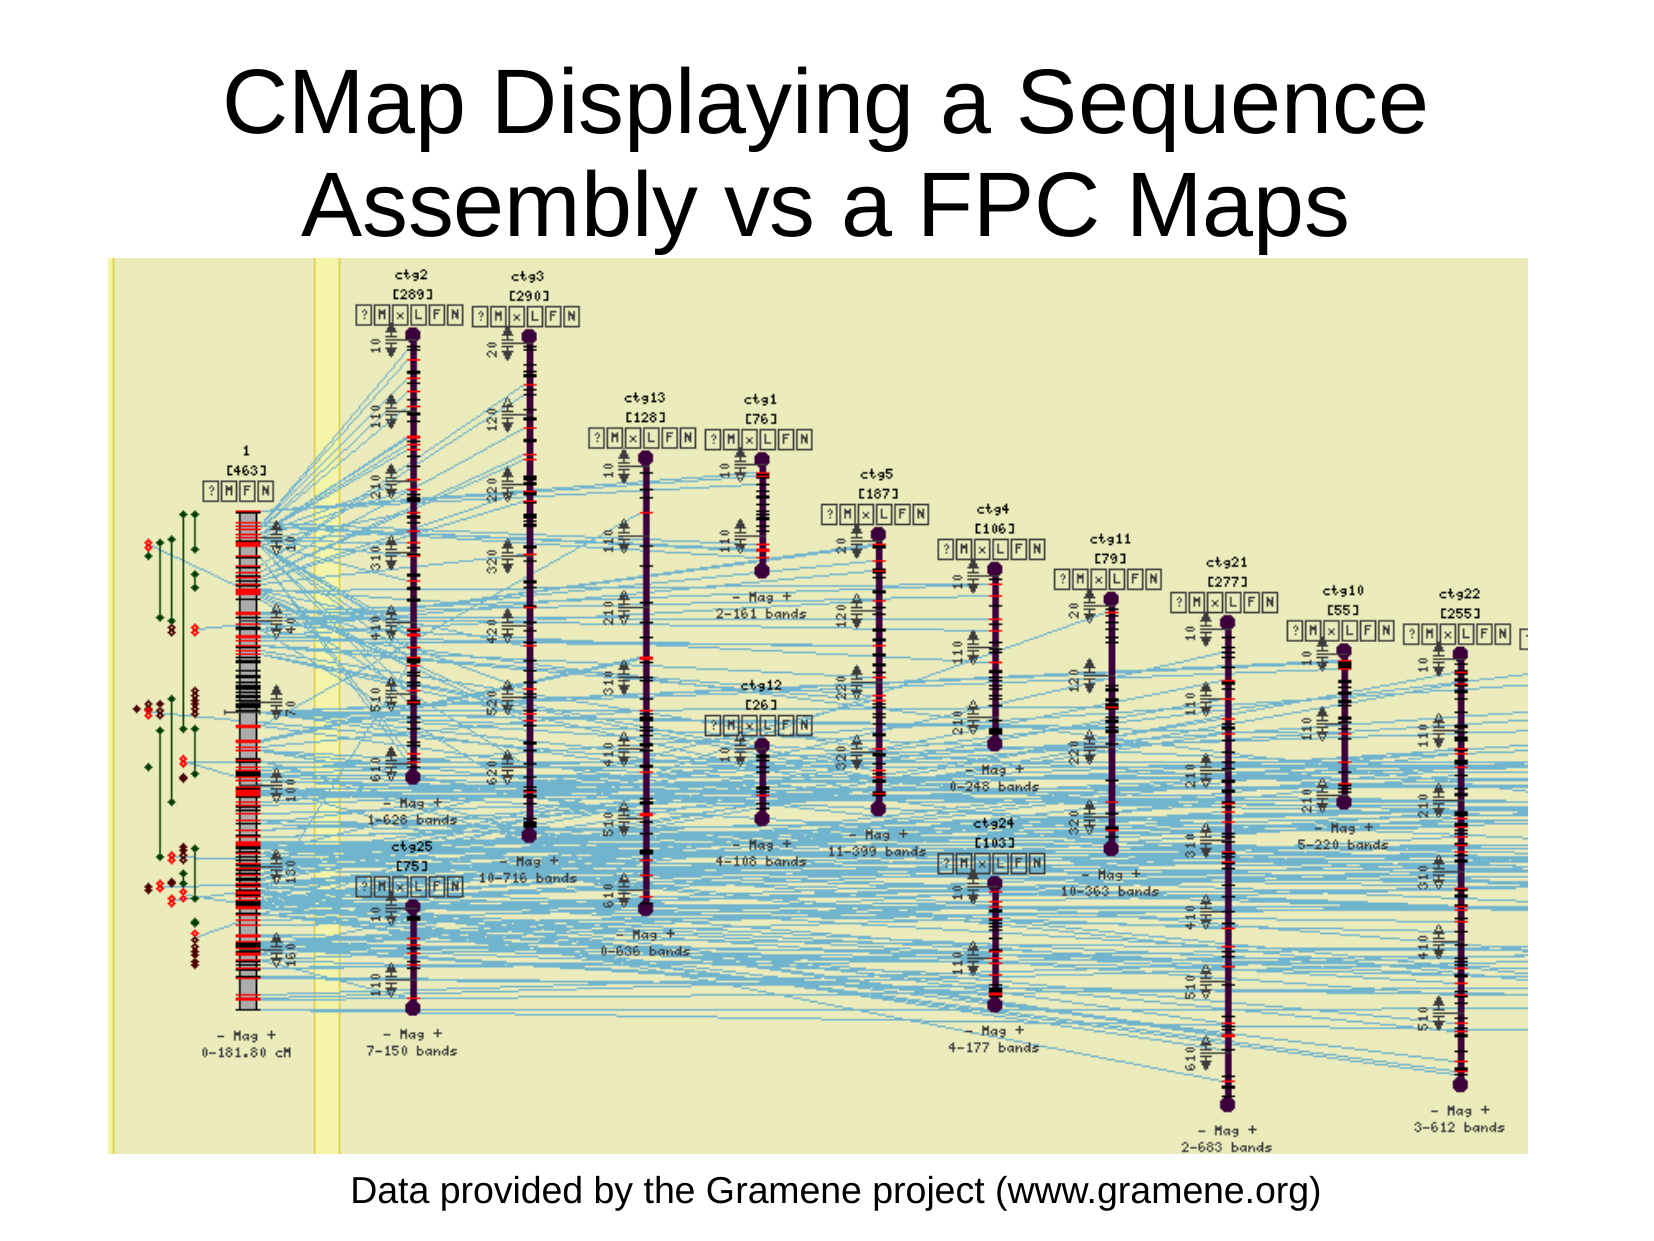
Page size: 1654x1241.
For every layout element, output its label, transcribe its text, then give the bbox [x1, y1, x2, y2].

title CMap Displaying a Sequence Assembly vs a FPC Maps [82, 50, 1571, 256]
text_box Data provided by the Gramene project (www.gramene.org) [335, 1162, 1337, 1220]
picture [108, 258, 1528, 1154]
